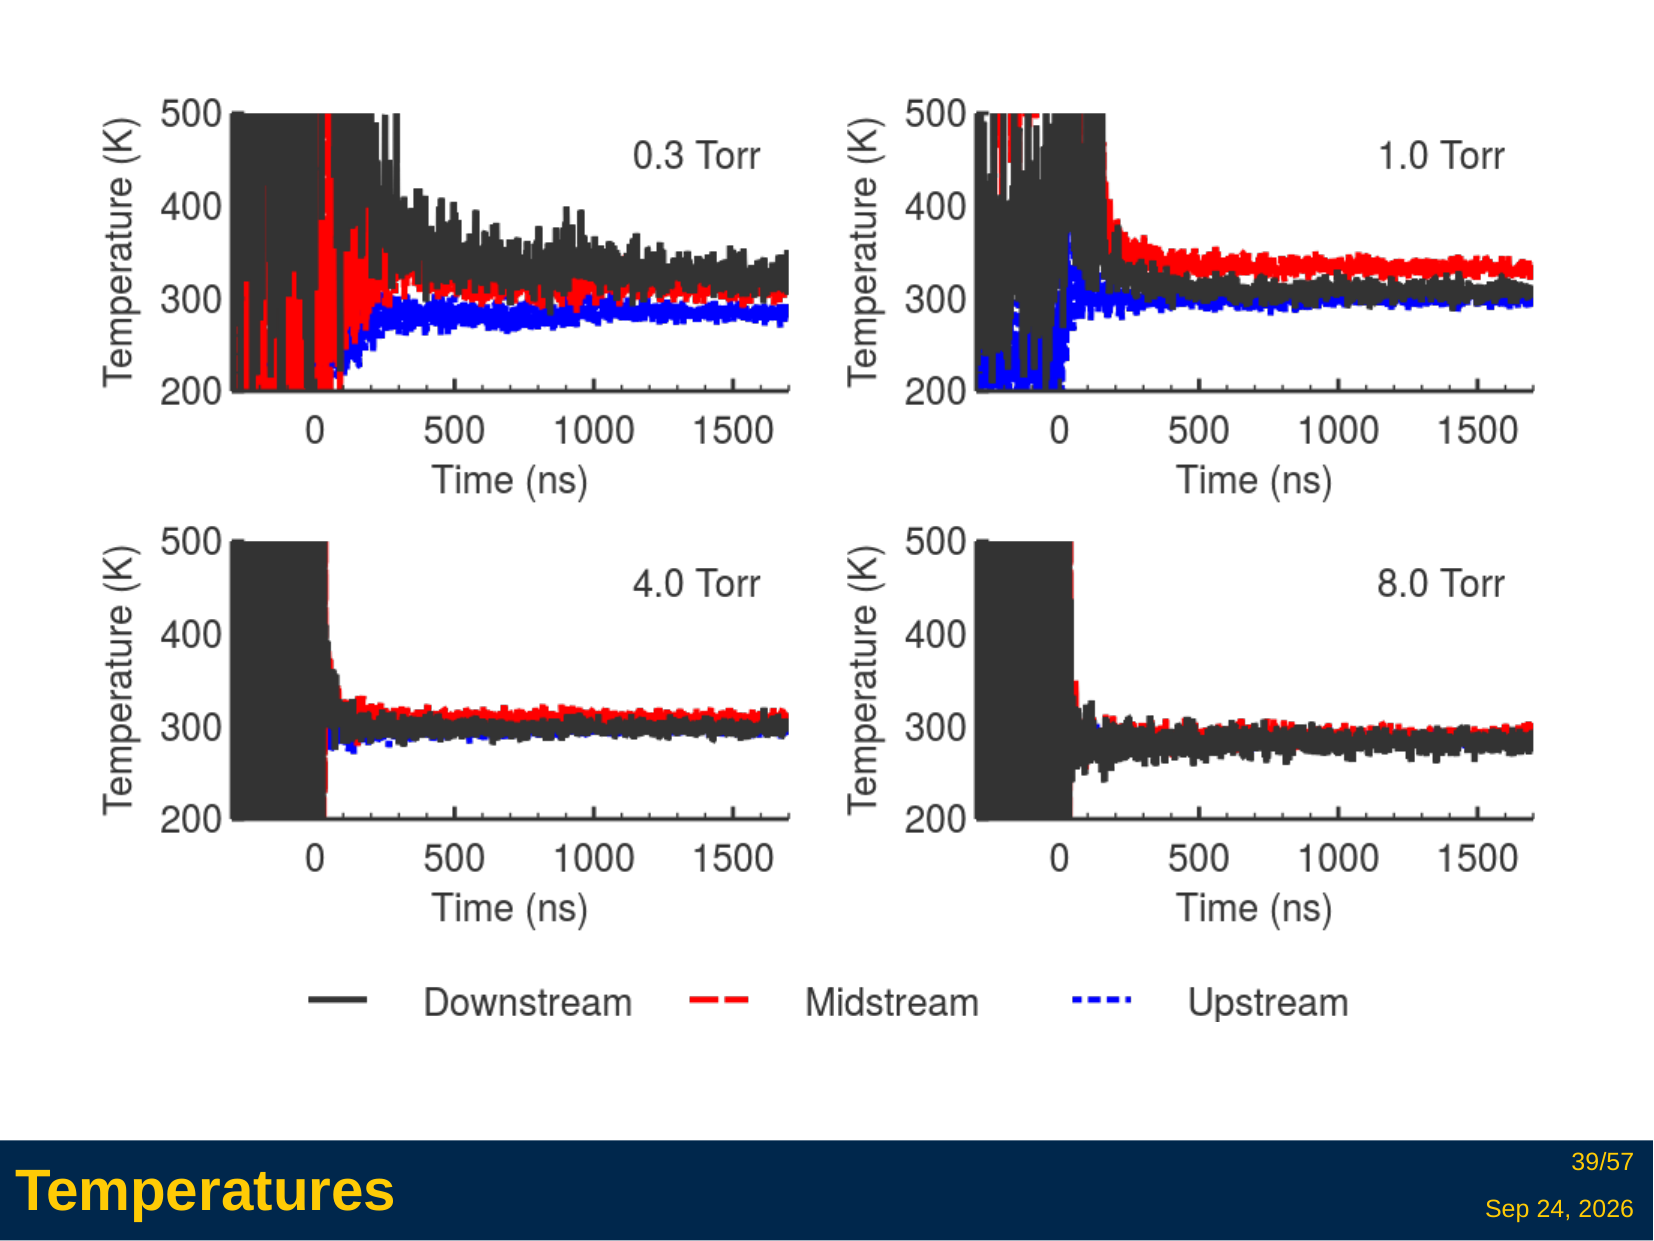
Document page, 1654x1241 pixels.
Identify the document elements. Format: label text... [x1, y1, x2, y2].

picture [82, 76, 1571, 1022]
title Temperatures [14, 1140, 1380, 1241]
